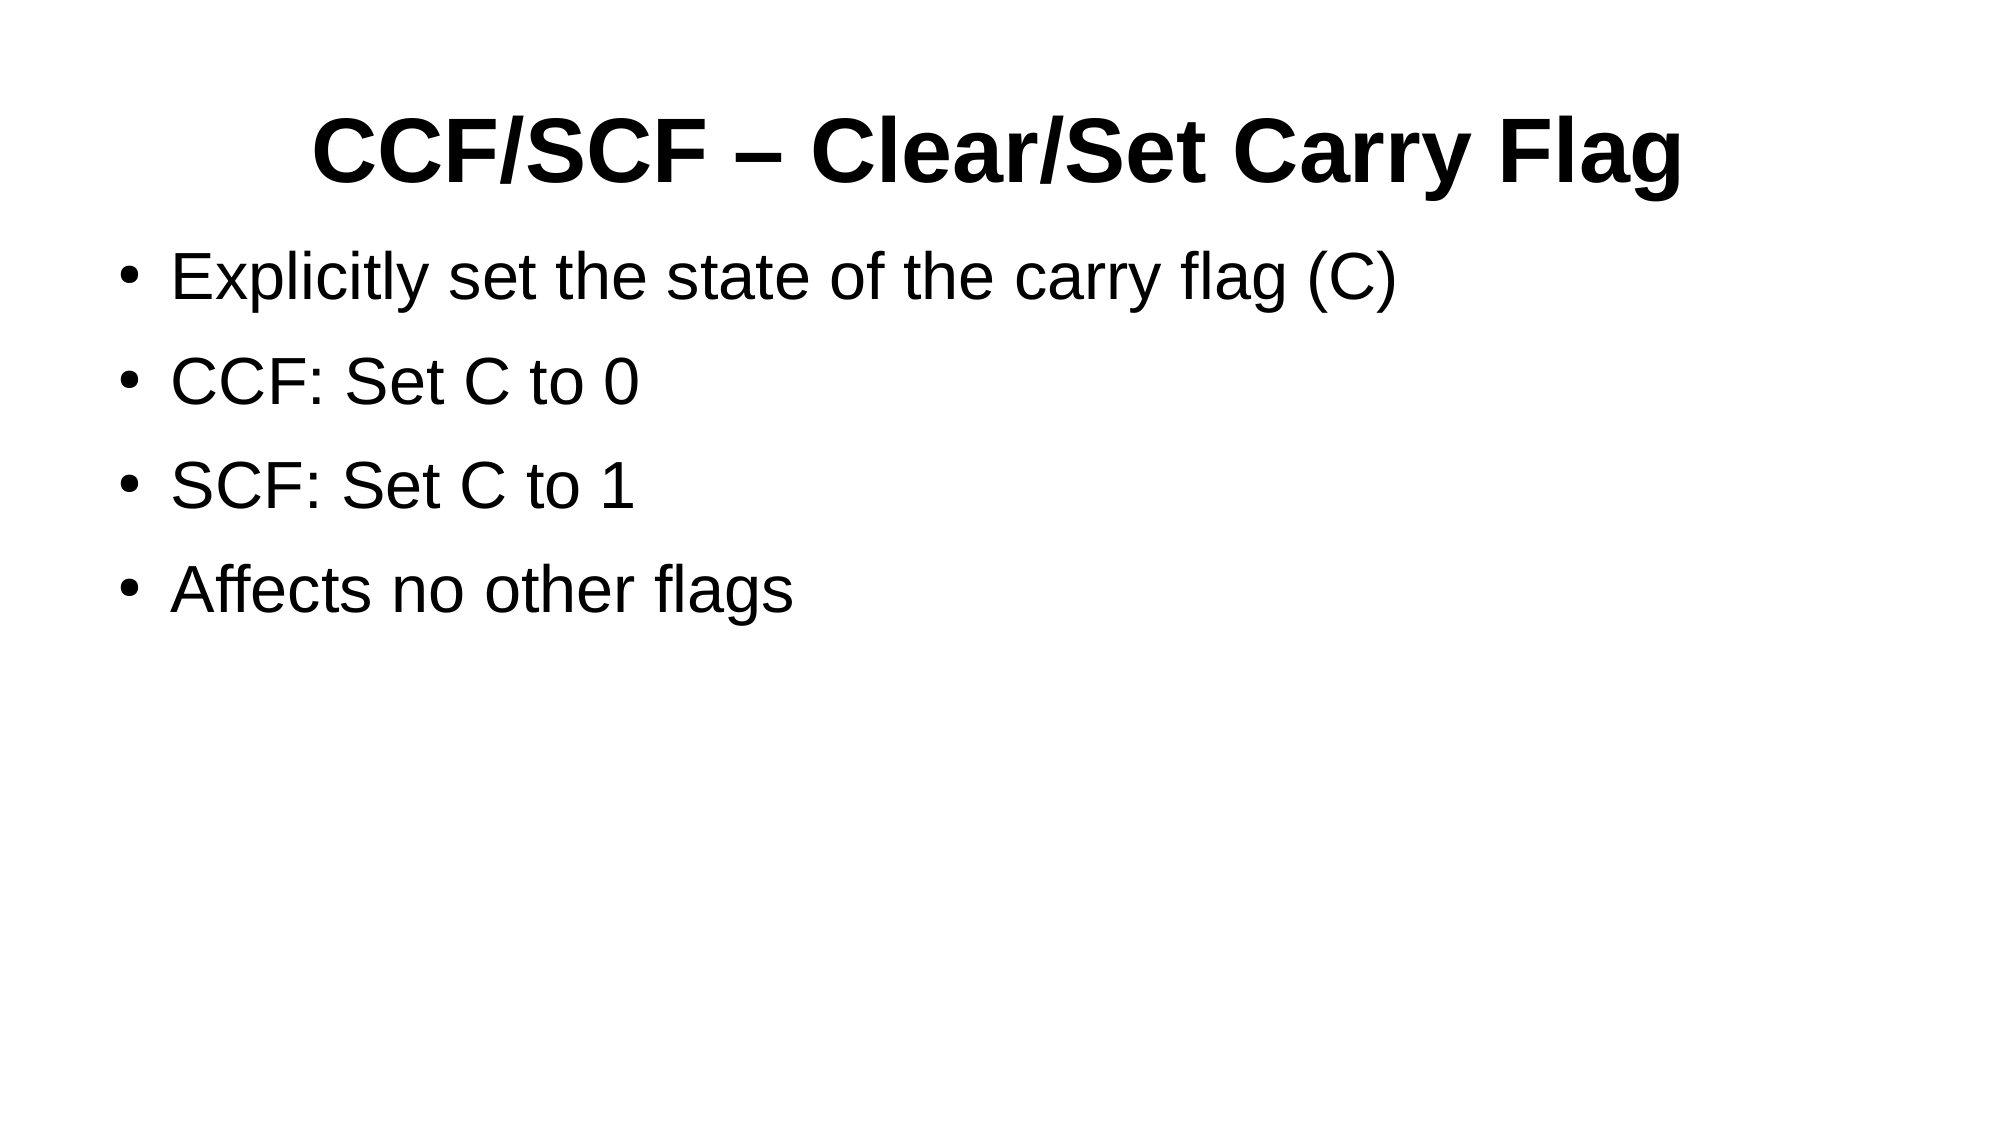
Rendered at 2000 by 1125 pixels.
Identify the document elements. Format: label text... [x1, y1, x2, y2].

title CCF/SCF – Clear/Set Carry Flag [137, 42, 1862, 239]
list Explicitly set the state of the carry flag (C) CCF: Set C to 0 SCF: Set C to 1 Affects no other flags [99, 239, 1935, 1042]
